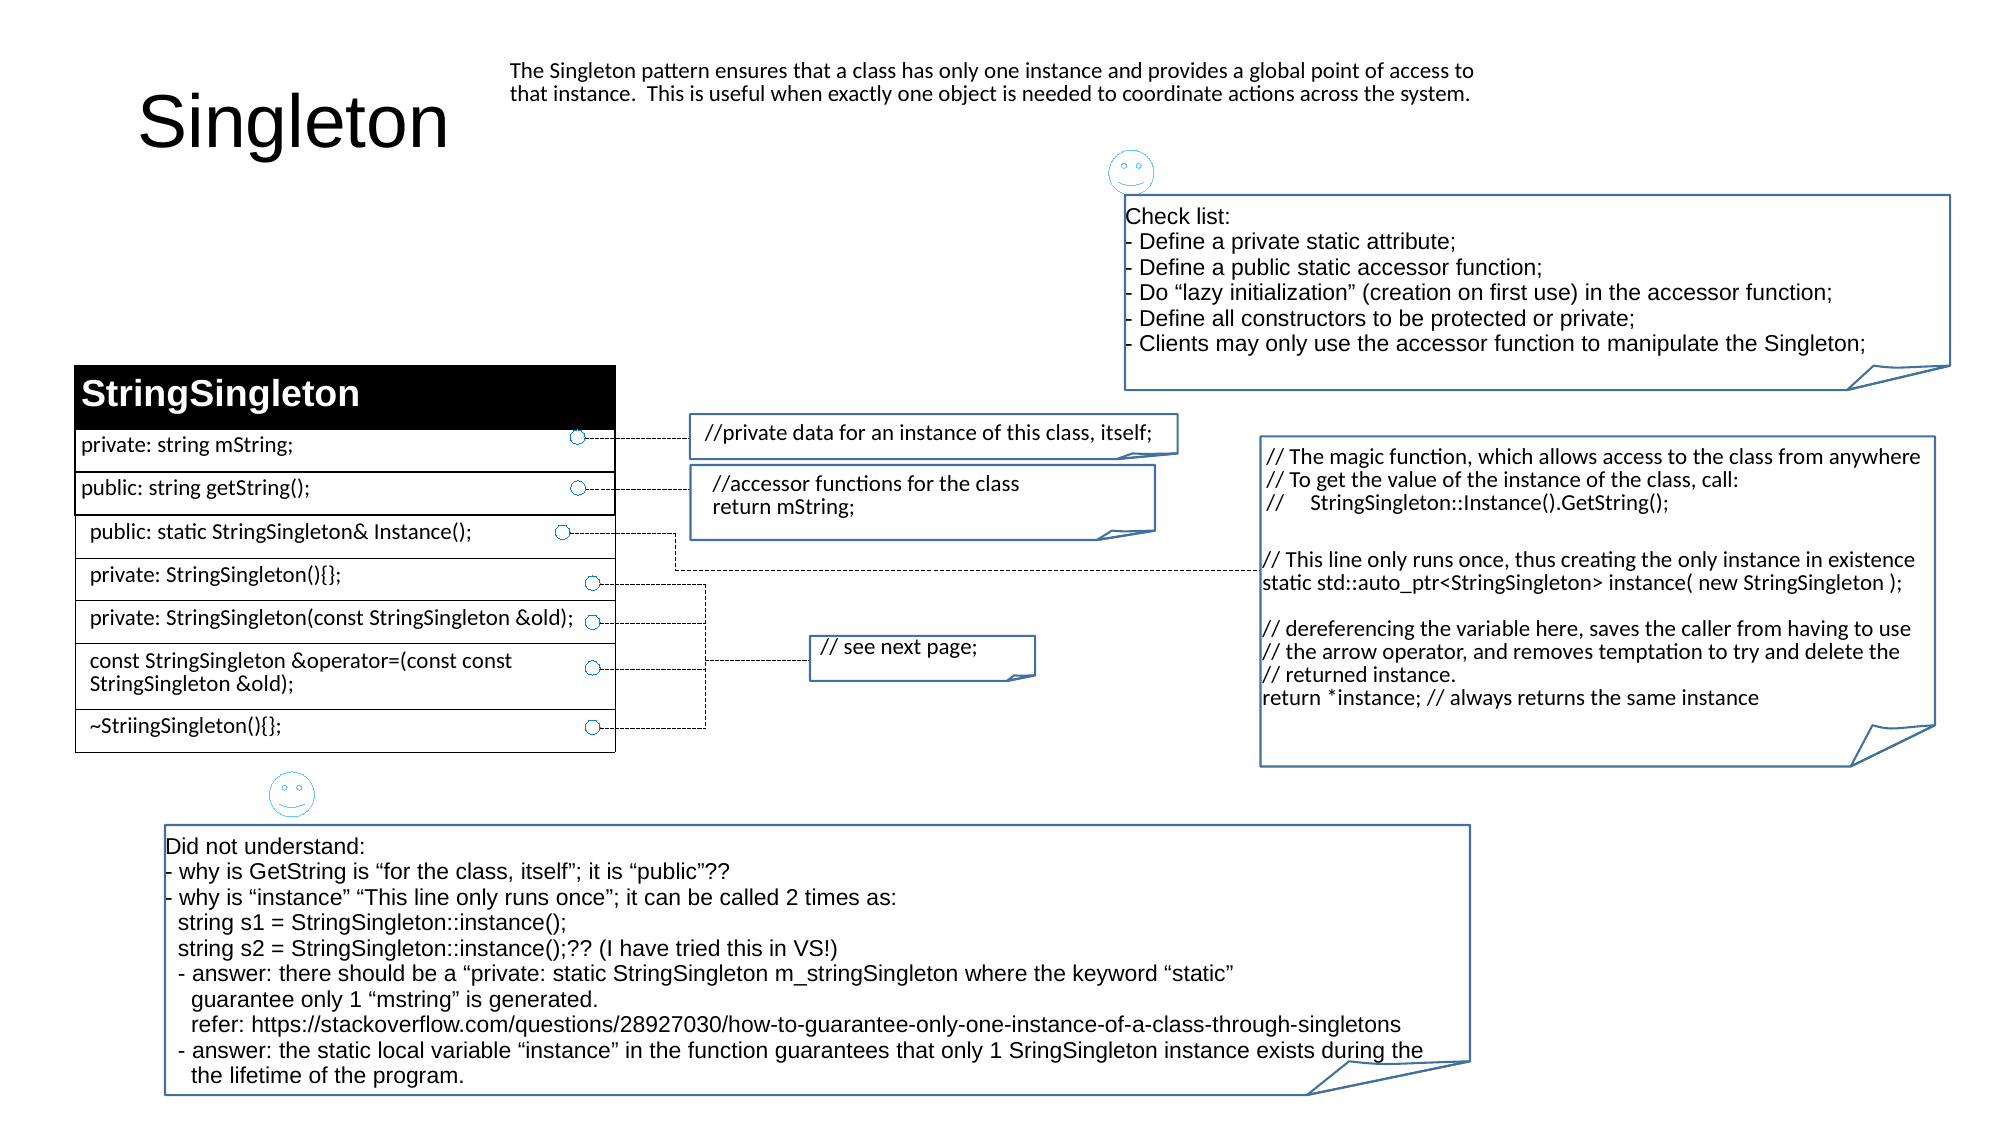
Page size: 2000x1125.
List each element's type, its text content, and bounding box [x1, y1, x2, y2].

table_cell const StringSingleton &operator=(const const StringSingleton &old); [76, 644, 615, 709]
table_cell ~StriingSingleton(){}; [76, 710, 615, 752]
table_cell private: StringSingleton(){}; [76, 559, 615, 600]
text_box //accessor functions for the class return mString; [697, 466, 1096, 511]
text_box // see next page; [812, 637, 1024, 676]
table_cell private: StringSingleton(const StringSingleton &old); [76, 601, 615, 643]
text_box Did not understand: - why is GetString is “for the class, itself”; it is “public”?? - why is “instance” “This line only runs once”; it can be called 2 times as: string s1 = StringSingleton::instance(); string s2 = StringSingleton::instance();?? (I have tried this in VS!) - answer: there should be a “private: static StringSingleton m_stringSingleton where the keyword “static” guarantee only 1 “mstring” is generated. refer: https://stackoverflow.com/questions/28927030/how-to-guarantee-only-one-instance-of-a-class-through-singletons - answer: the static local variable “instance” in the function guarantees that only 1 SringSingleton instance exists during the the lifetime of the program. [165, 825, 1471, 1096]
table_cell private: string mString; [76, 430, 614, 471]
title Singleton [137, 59, 466, 181]
text_box //private data for an instance of this class, itself; [690, 416, 1178, 460]
table_cell public: string getString(); [76, 473, 614, 514]
text_box // The magic function, which allows access to the class from anywhere // To get the value of the instance of the class, call: // StringSingleton::Instance().GetString(); [1236, 439, 1939, 540]
table_cell public: static StringSingleton& Instance(); [76, 516, 615, 558]
text_box Check list: - Define a private static attribute; - Define a public static accessor function; - Do “lazy initialization” (creation on first use) in the accessor function; - Define all constructors to be protected or private; - Clients may only use the accessor function to manipulate the Singleton; [1125, 195, 1951, 391]
text_box The Singleton pattern ensures that a class has only one instance and provides a global point of access to that instance. This is useful when exactly one object is needed to coordinate actions across the system. [495, 53, 1526, 136]
text_box // see next page; [805, 630, 1024, 676]
text_box // This line only runs once, thus creating the only instance in existence static std::auto_ptr<StringSingleton> instance( new StringSingleton ); // dereferencing the variable here, saves the caller from having to use // the arrow operator, and removes temptation to try and delete the // returned instance. return *instance; // always returns the same instance [1247, 542, 1981, 728]
table_header StringSingleton [76, 368, 614, 428]
